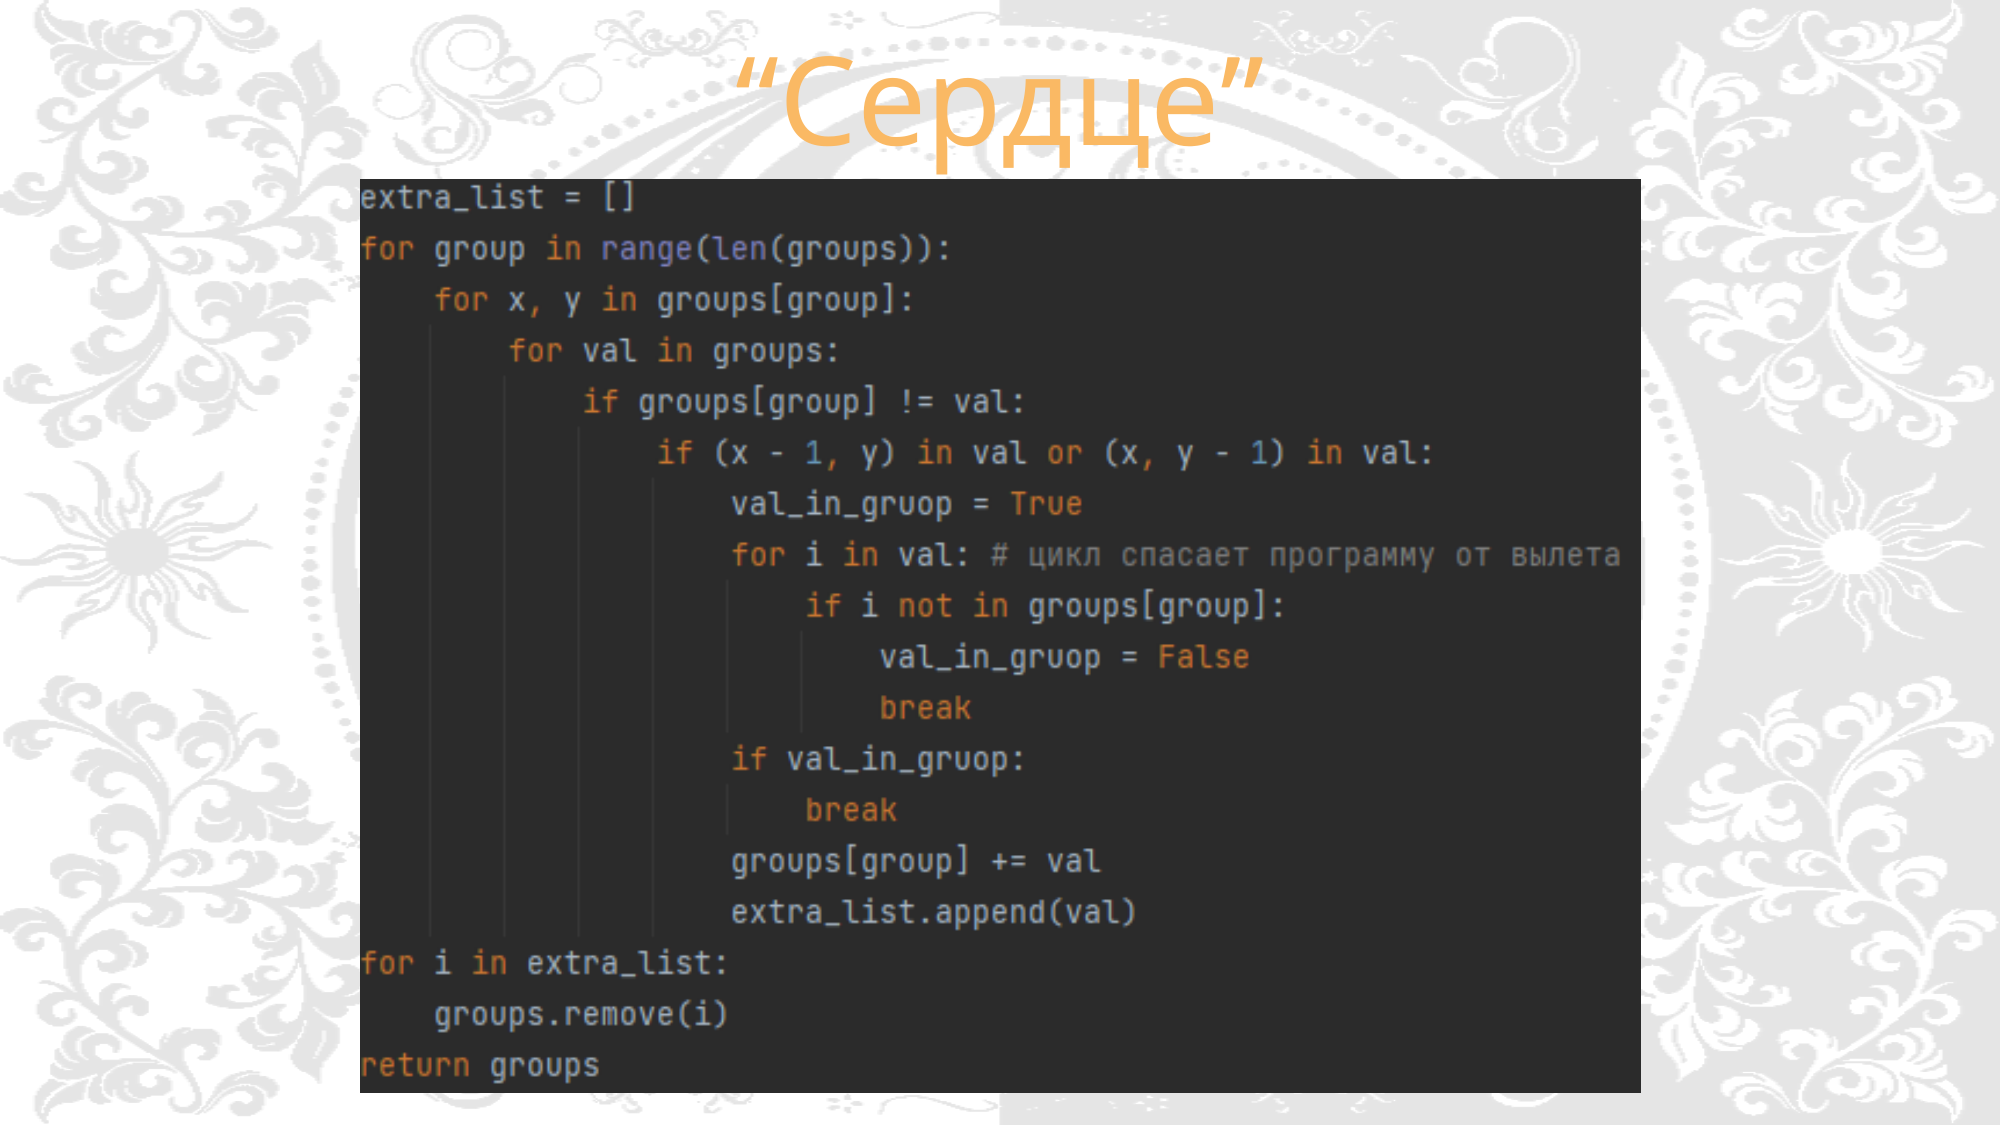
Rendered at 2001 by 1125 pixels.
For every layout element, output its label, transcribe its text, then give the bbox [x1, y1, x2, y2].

picture [0, 0, 2000, 1125]
title “Сердце” [249, 25, 1750, 180]
